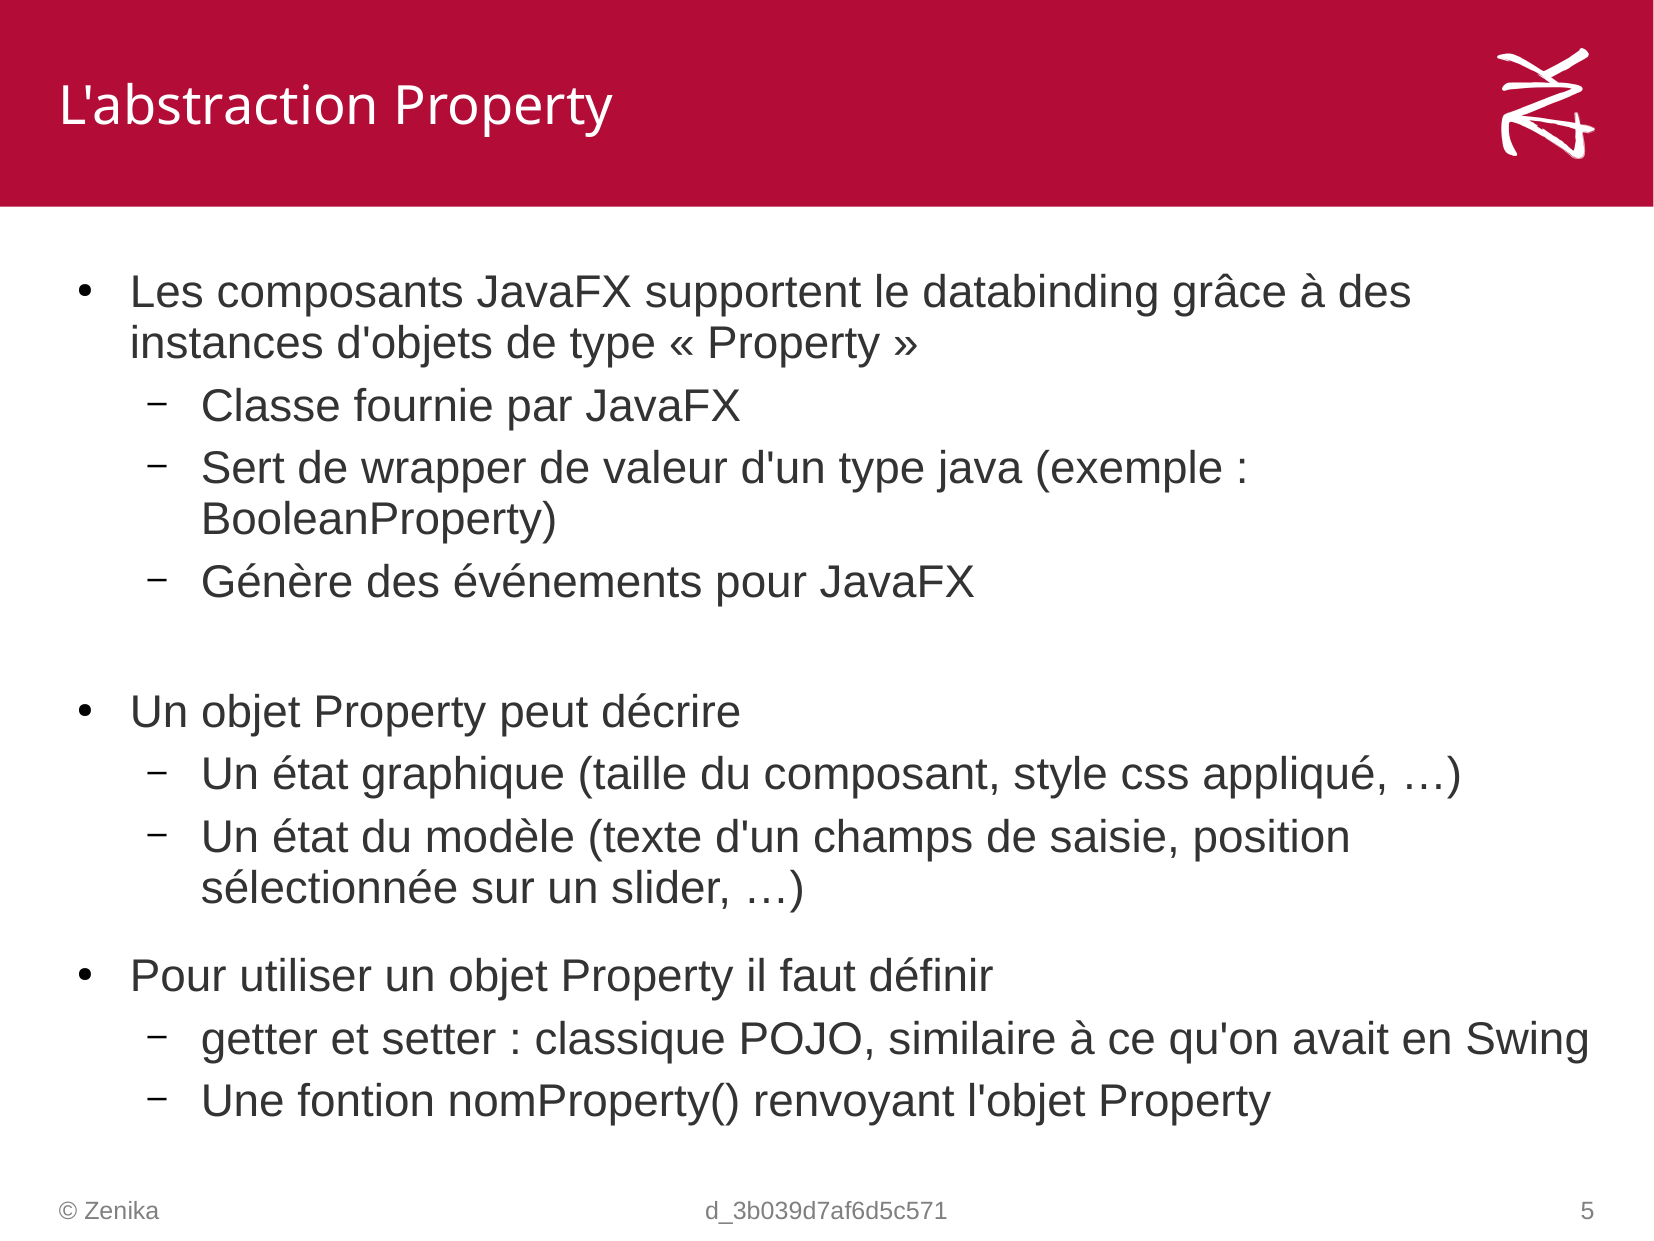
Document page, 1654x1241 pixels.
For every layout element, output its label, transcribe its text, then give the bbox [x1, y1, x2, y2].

list Les composants JavaFX supportent le databinding grâce à des instances d'objets de type « Property » Classe fournie par JavaFX Sert de wrapper de valeur d'un type java (exemple : BooleanProperty) Génère des événements pour JavaFX Un objet Property peut décrire Un état graphique (taille du composant, style css appliqué, …) Un état du modèle (texte d'un champs de saisie, position sélectionnée sur un slider, …) Pour utiliser un objet Property il faut définir getter et setter : classique POJO, similaire à ce qu'on avait en Swing Une fontion nomProperty() renvoyant l'objet Property [59, 265, 1595, 1182]
title L'abstraction Property [59, 29, 1595, 178]
